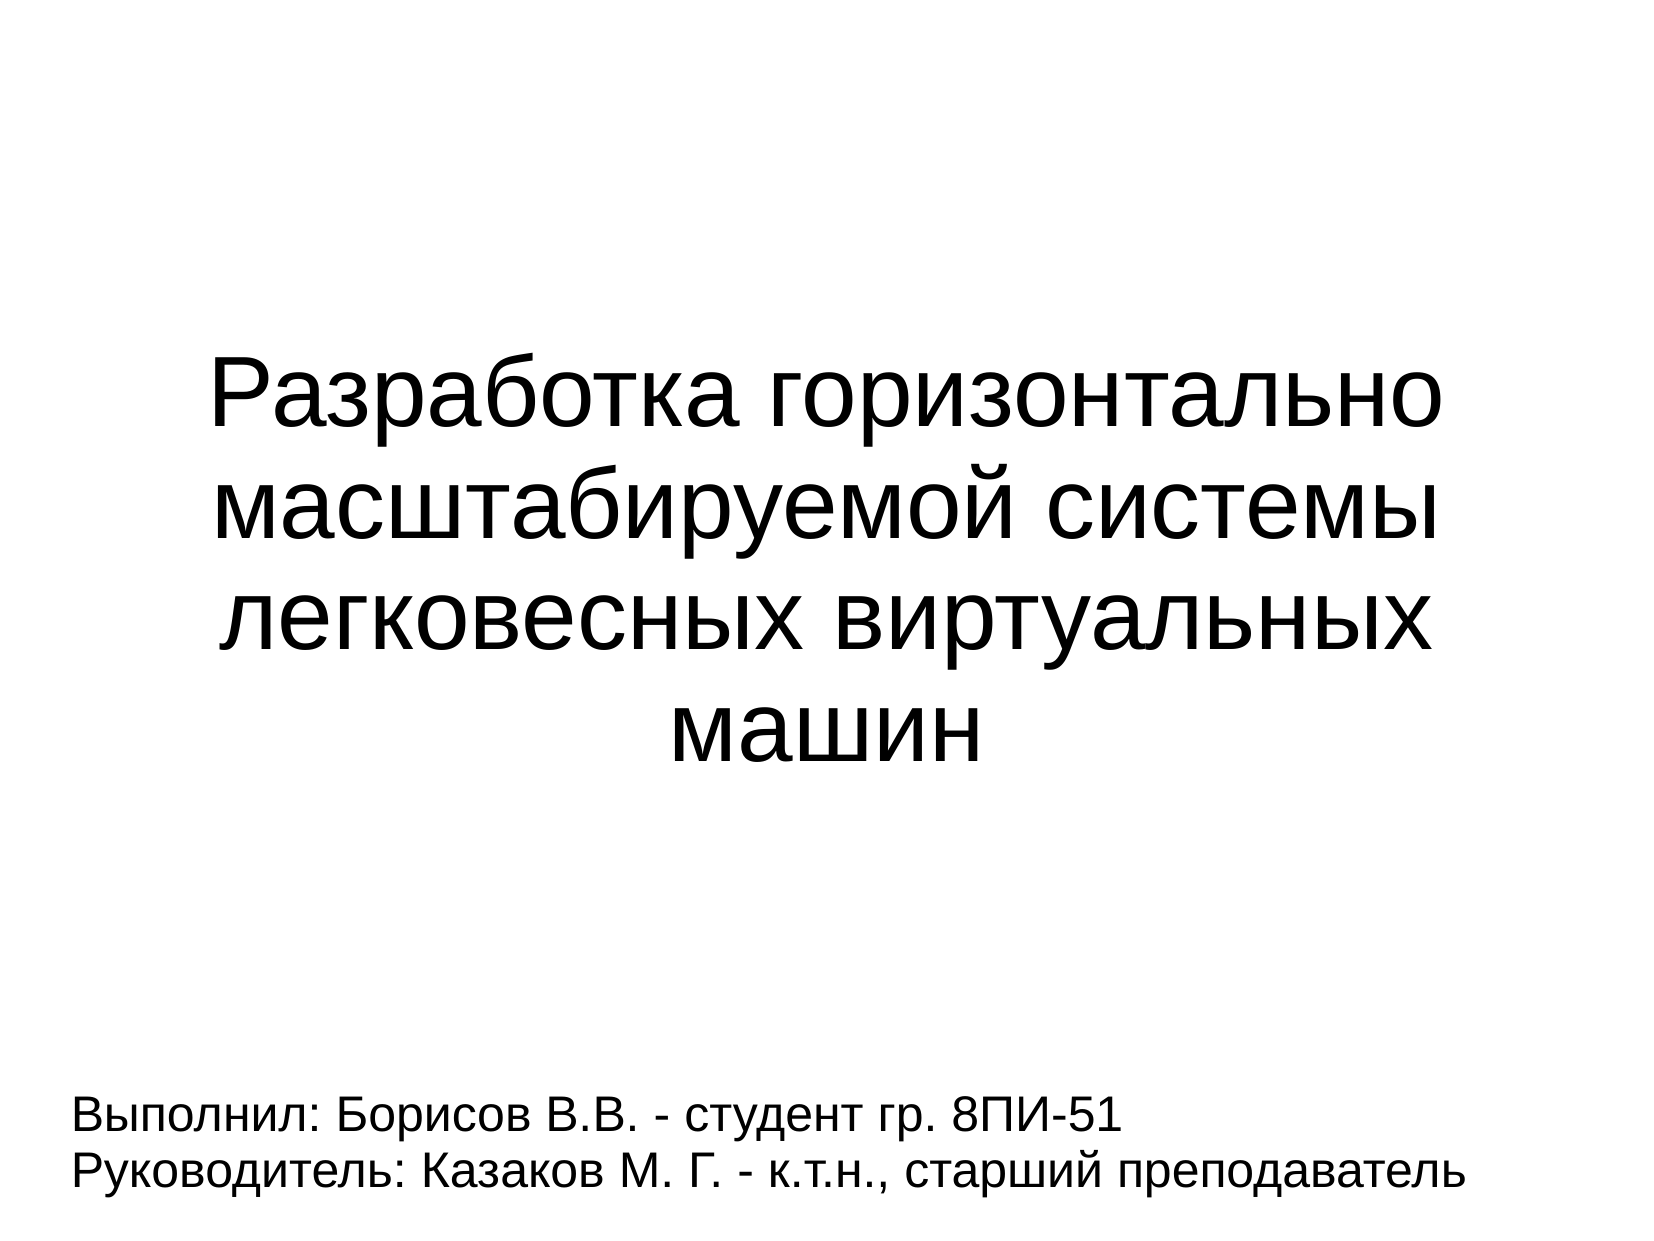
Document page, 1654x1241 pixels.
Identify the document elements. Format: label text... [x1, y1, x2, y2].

subtitle Выполнил: Борисов В.В. - студент гр. 8ПИ-51 Руководитель: Казаков М. Г. - к.т.н., старший преподаватель [70, 1051, 1483, 1233]
title Разработка горизонтально масштабируемой системы легковесных виртуальных машин [76, 91, 1577, 1028]
